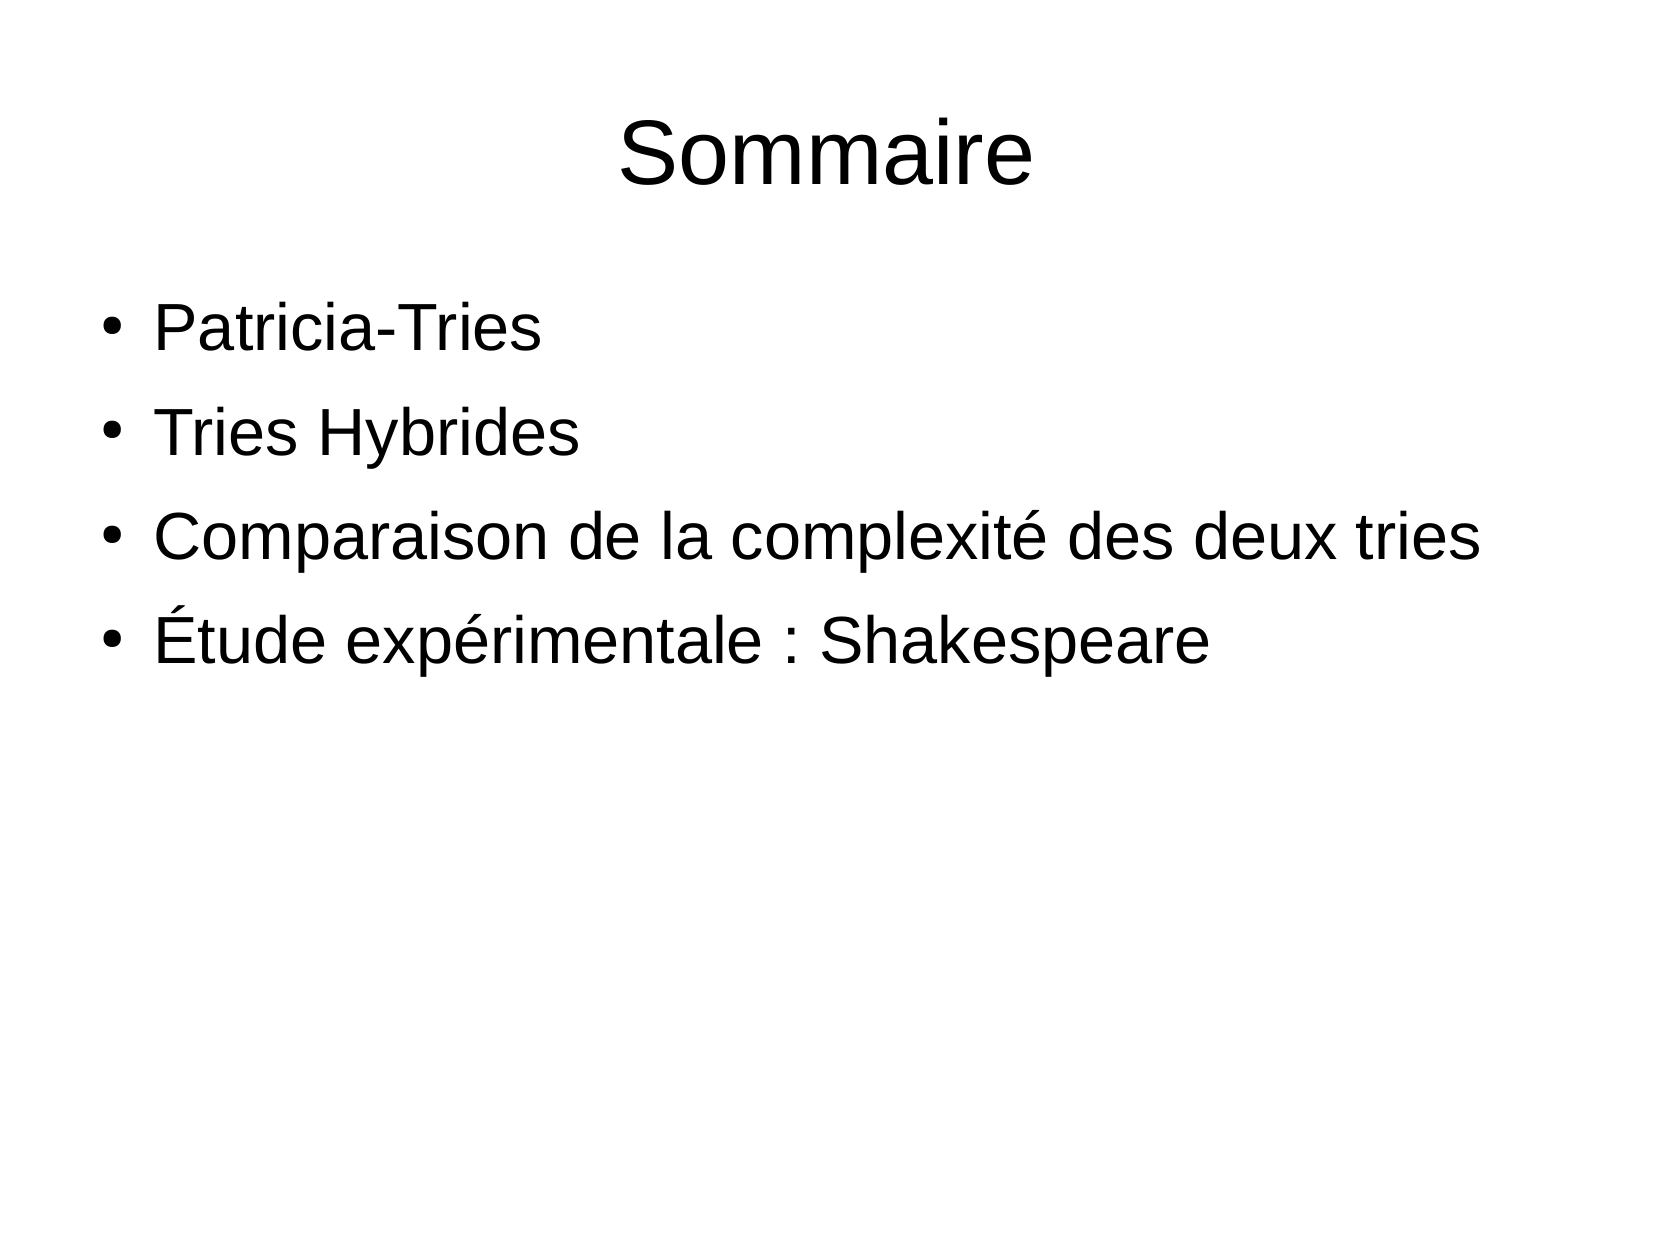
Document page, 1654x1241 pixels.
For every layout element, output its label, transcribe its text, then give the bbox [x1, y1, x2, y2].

title Sommaire [82, 49, 1571, 257]
list Patricia-Tries Tries Hybrides Comparaison de la complexité des deux tries Étude expérimentale : Shakespeare [82, 290, 1571, 1010]
